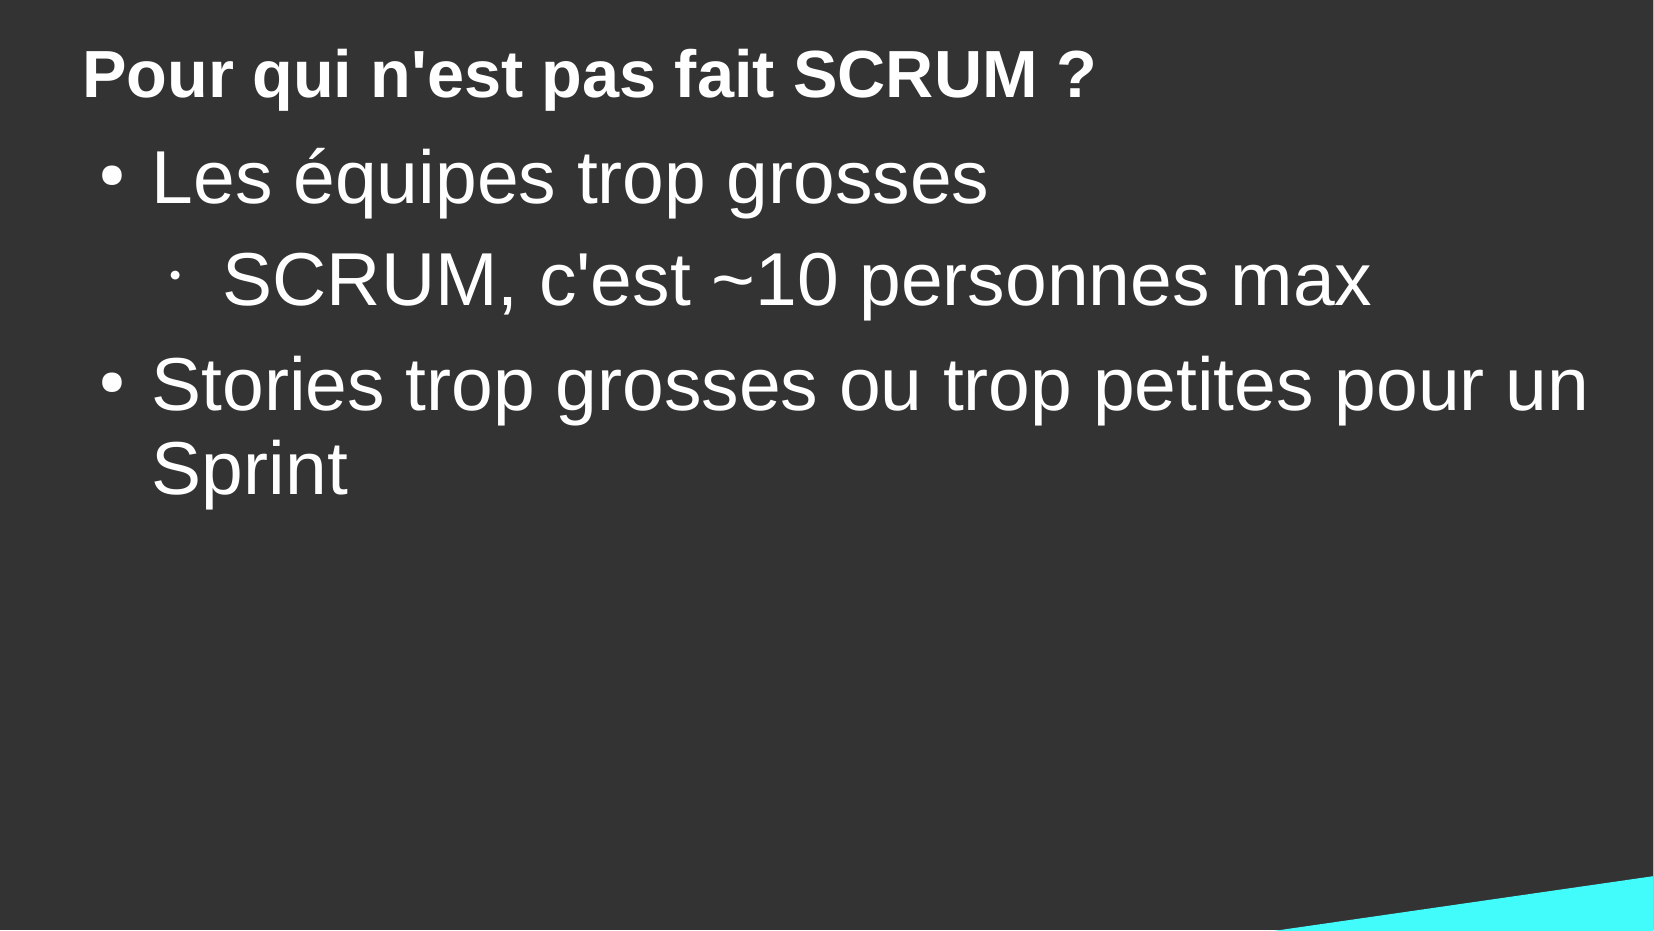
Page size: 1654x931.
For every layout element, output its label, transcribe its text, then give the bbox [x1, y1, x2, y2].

list Les équipes trop grosses SCRUM, c'est ~10 personnes max Stories trop grosses ou trop petites pour un Sprint [80, 135, 1620, 777]
text_box [1273, 876, 1654, 931]
title Pour qui n'est pas fait SCRUM ? [82, 37, 1571, 122]
